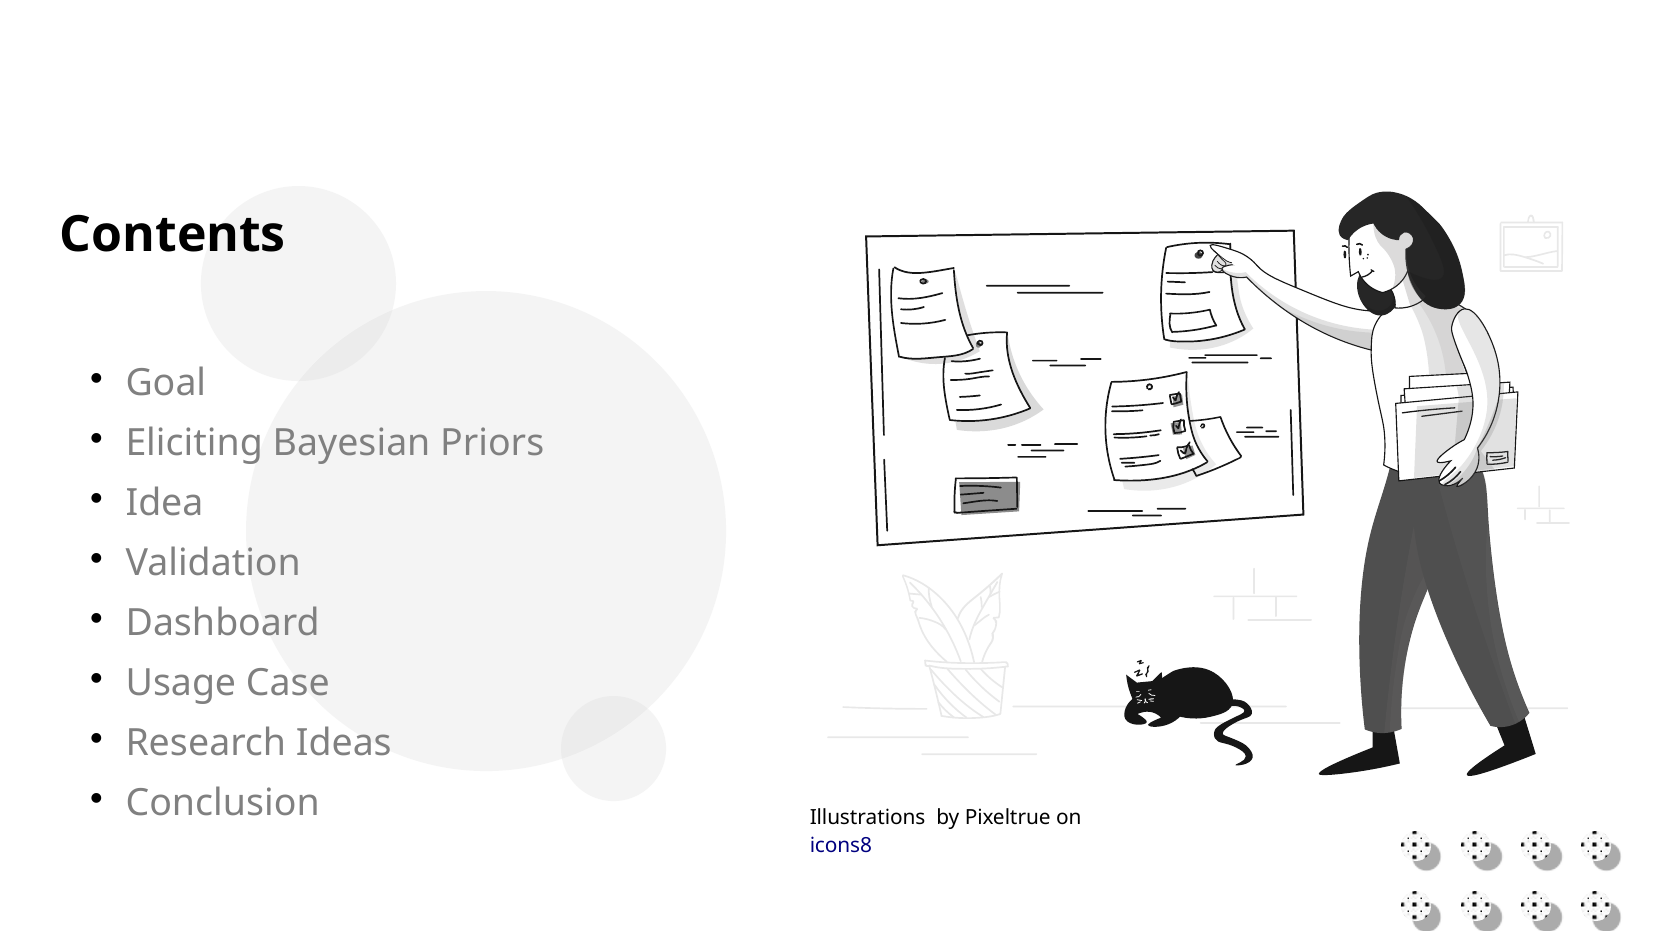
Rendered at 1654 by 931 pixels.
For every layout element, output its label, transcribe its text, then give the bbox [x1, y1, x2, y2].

picture [1400, 830, 1432, 862]
picture [1461, 890, 1492, 922]
text_box Contents [44, 193, 600, 259]
text_box Goal Eliciting Bayesian Priors Idea Validation Dashboard Usage Case Research Ideas Conclusion [75, 350, 1005, 680]
picture [1520, 831, 1552, 862]
picture [1520, 890, 1552, 922]
picture [1400, 891, 1432, 922]
picture [1460, 830, 1492, 862]
picture [1580, 890, 1612, 922]
picture [1581, 830, 1612, 862]
